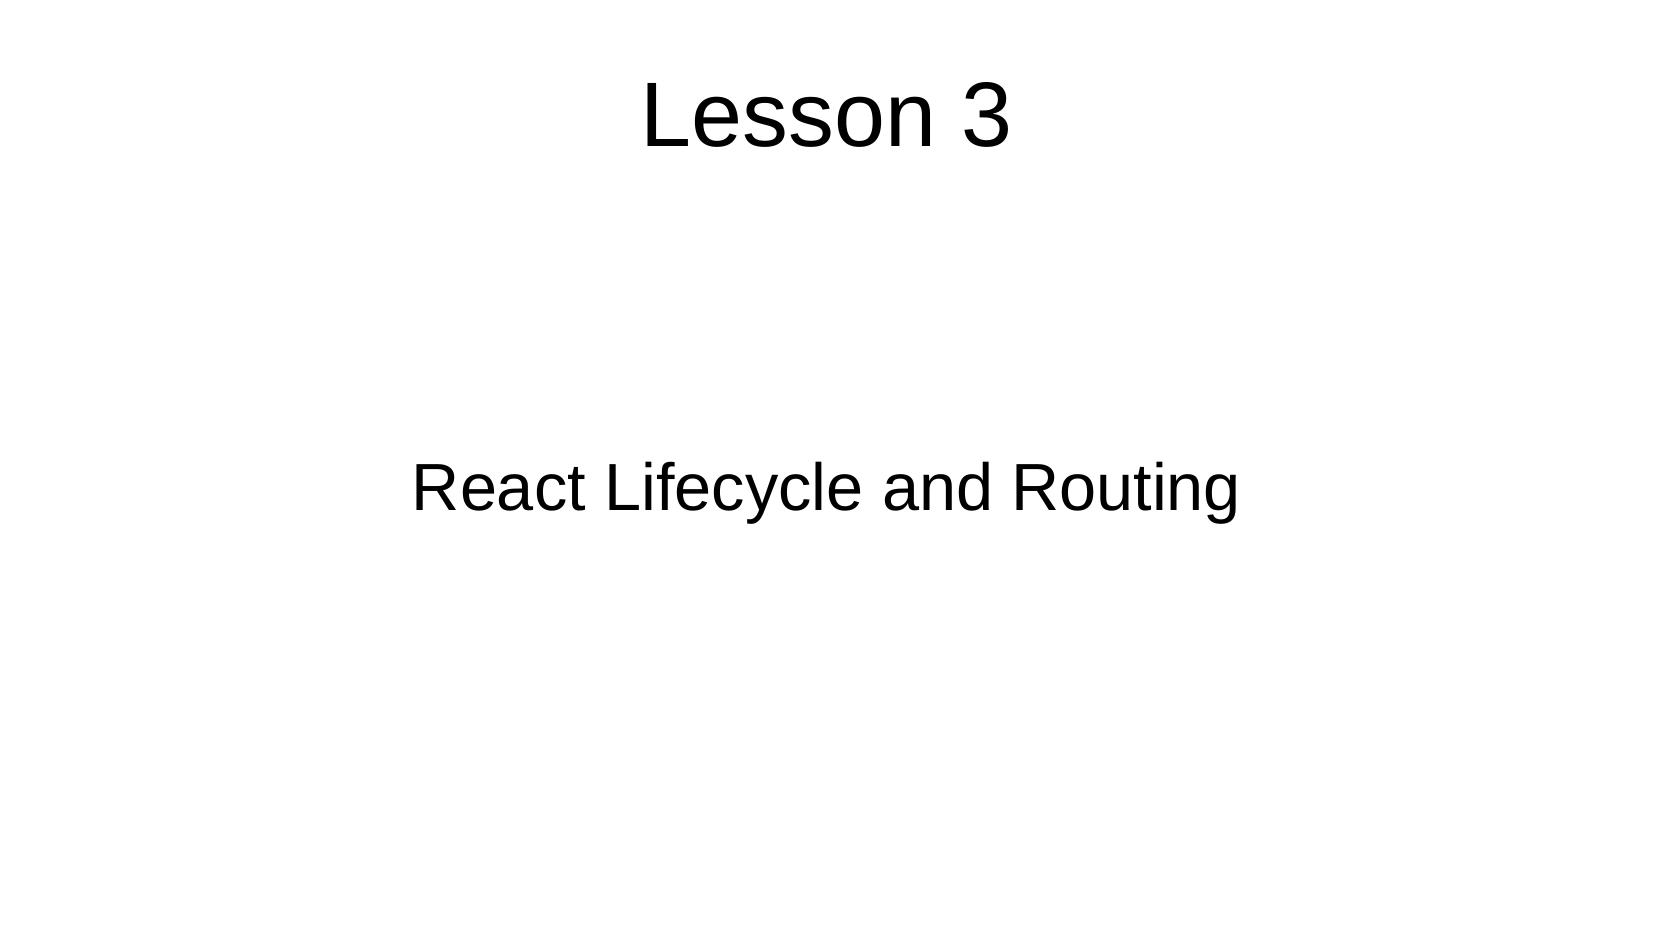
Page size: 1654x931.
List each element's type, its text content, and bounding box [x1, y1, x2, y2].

title Lesson 3 [82, 37, 1571, 193]
subtitle React Lifecycle and Routing [82, 217, 1571, 758]
